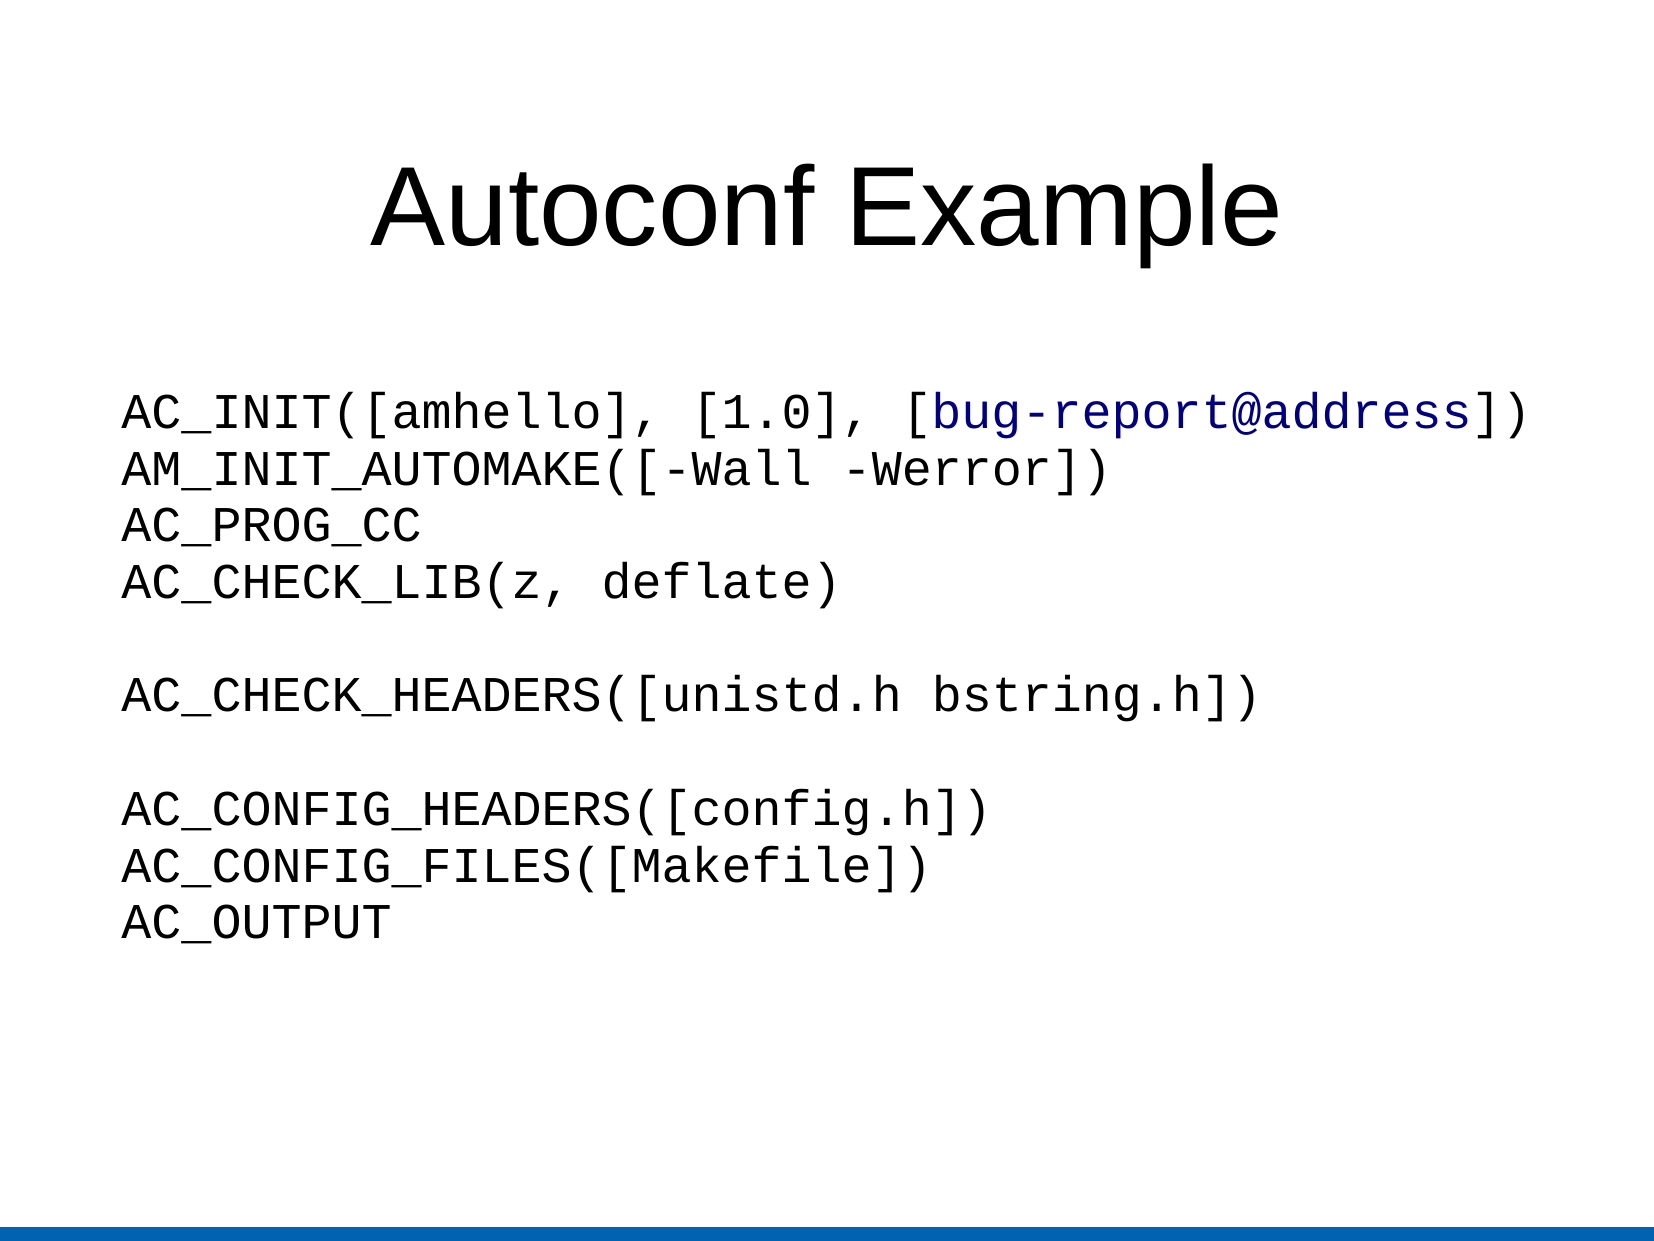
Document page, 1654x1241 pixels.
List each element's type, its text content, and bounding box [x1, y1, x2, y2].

subtitle AC_INIT([amhello], [1.0], [bug-report@address]) AM_INIT_AUTOMAKE([-Wall -Werror]) AC_PROG_CC AC_CHECK_LIB(z, deflate) AC_CHECK_HEADERS([unistd.h bstring.h]) AC_CONFIG_HEADERS([config.h]) AC_CONFIG_FILES([Makefile]) AC_OUTPUT [121, 315, 1533, 1156]
title Autoconf Example [121, 102, 1533, 311]
